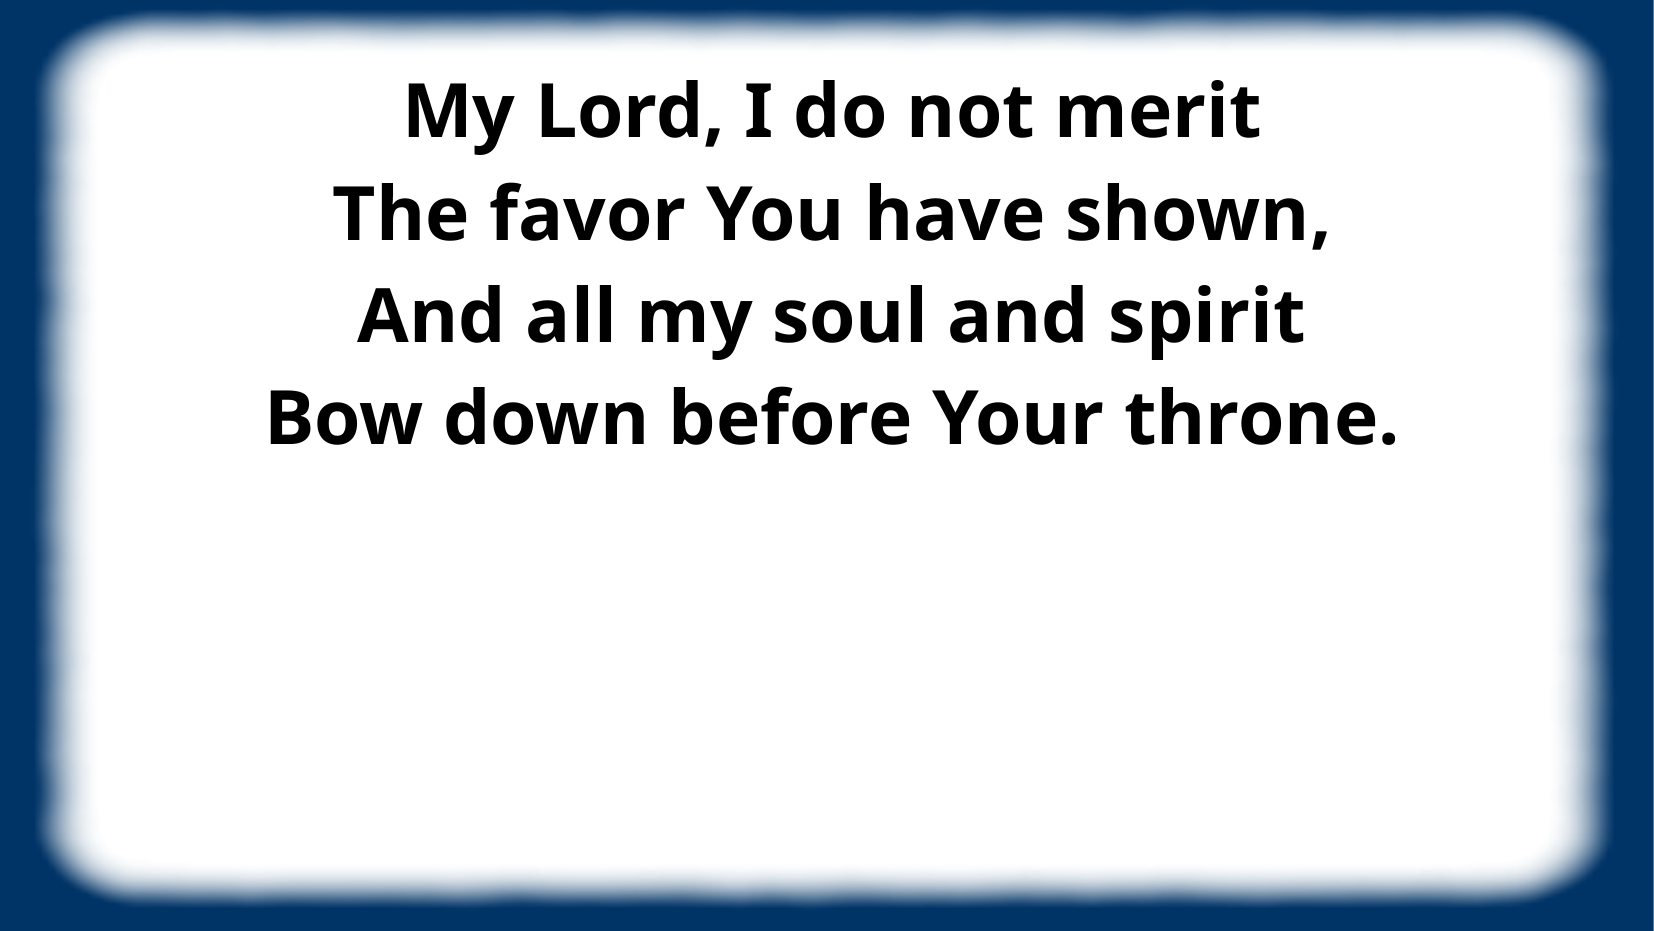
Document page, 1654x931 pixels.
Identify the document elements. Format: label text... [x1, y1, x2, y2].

picture [0, 0, 1654, 931]
text_box My Lord, I do not merit The favor You have shown, And all my soul and spirit Bow down before Your throne. [105, 50, 1561, 465]
